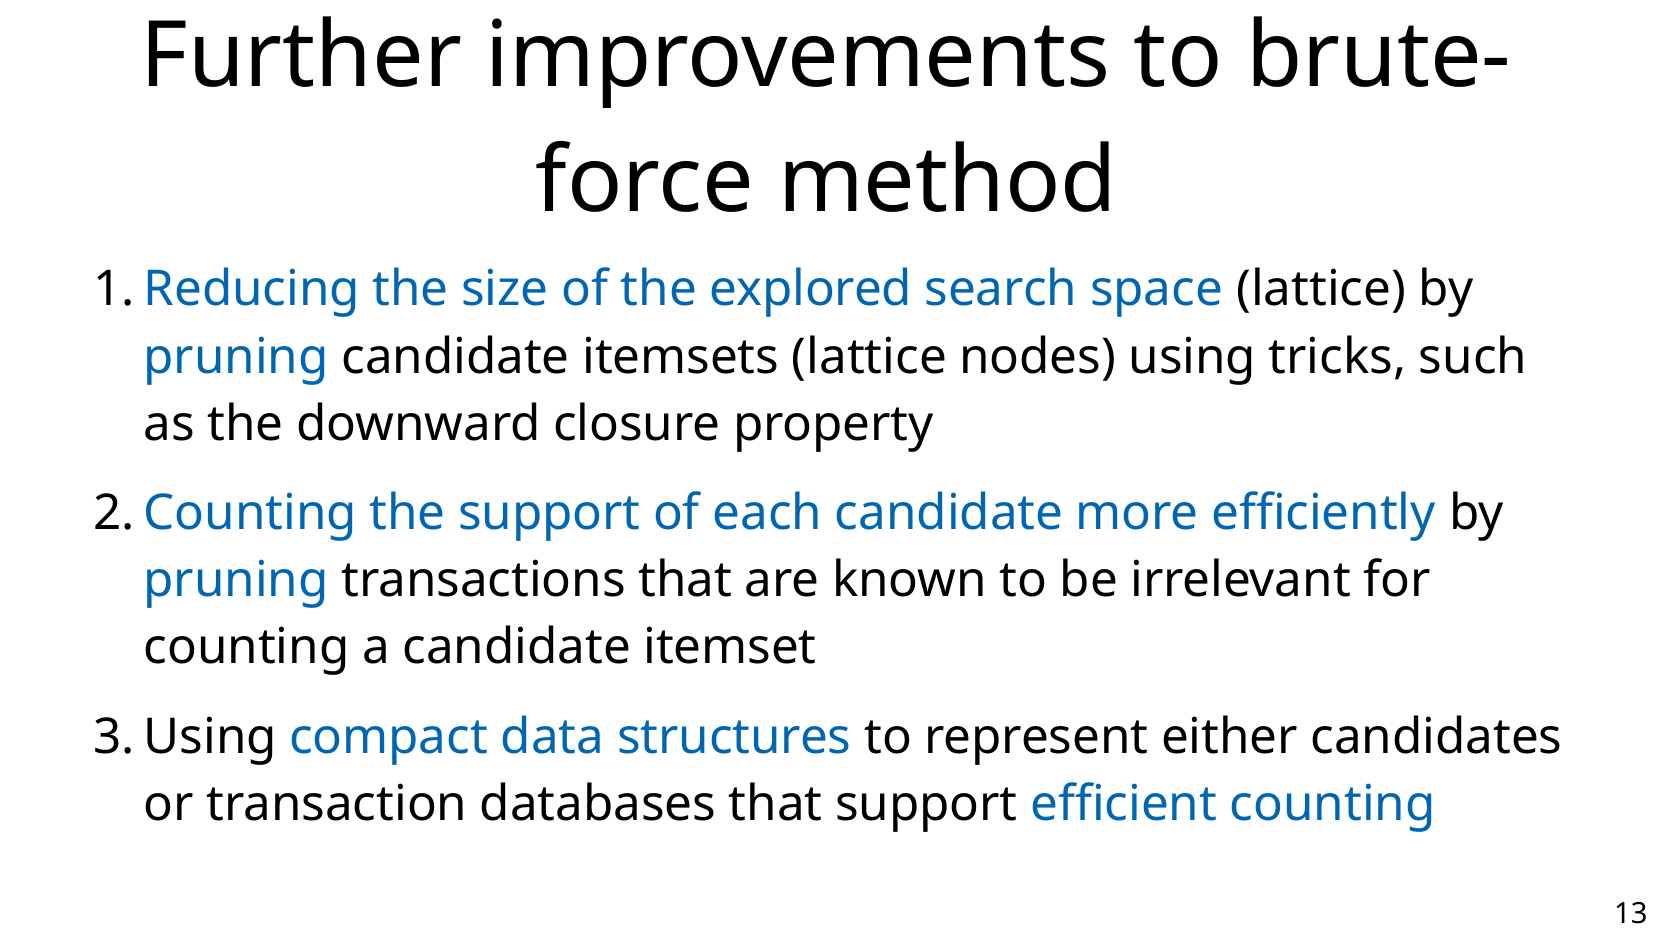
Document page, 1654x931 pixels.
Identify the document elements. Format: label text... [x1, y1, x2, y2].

list Reducing the size of the explored search space (lattice) by pruning candidate itemsets (lattice nodes) using tricks, such as the downward closure property Counting the support of each candidate more efficiently by pruning transactions that are known to be irrelevant for counting a candidate itemset Using compact data structures to represent either candidates or transaction databases that support efficient counting [82, 253, 1571, 884]
title Further improvements to brute-force method [82, 1, 1571, 226]
